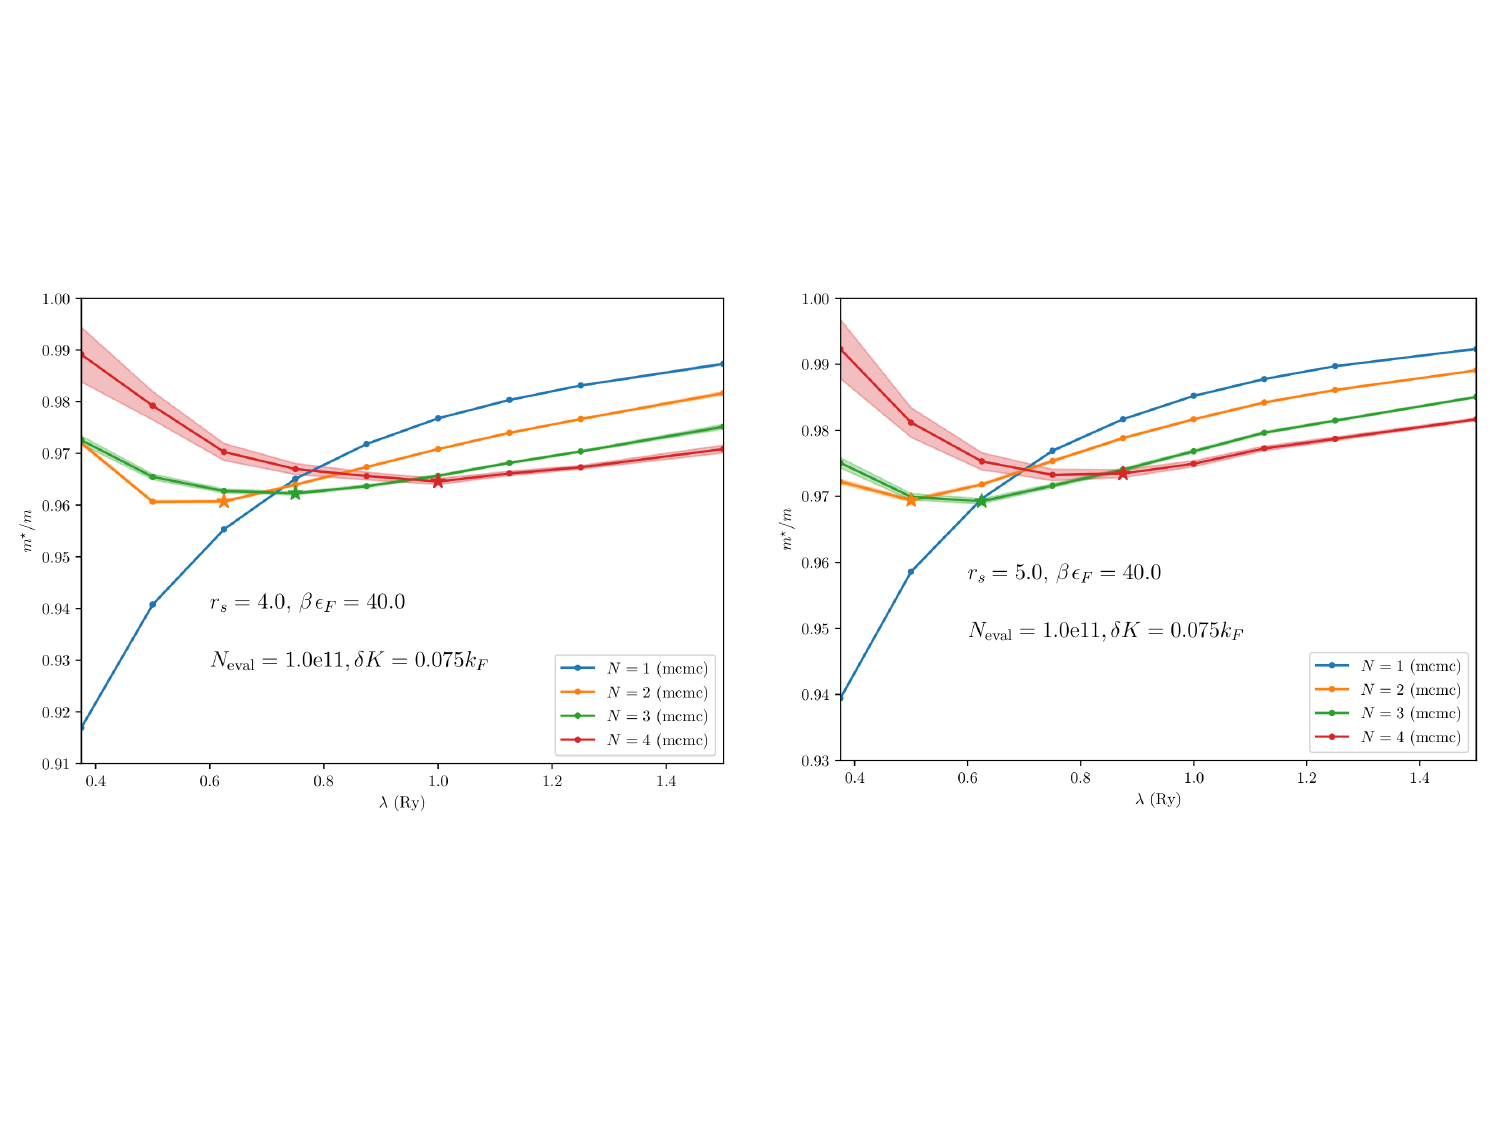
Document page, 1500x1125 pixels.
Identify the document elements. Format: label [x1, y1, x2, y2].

picture [765, 277, 1491, 822]
picture [4, 278, 736, 826]
